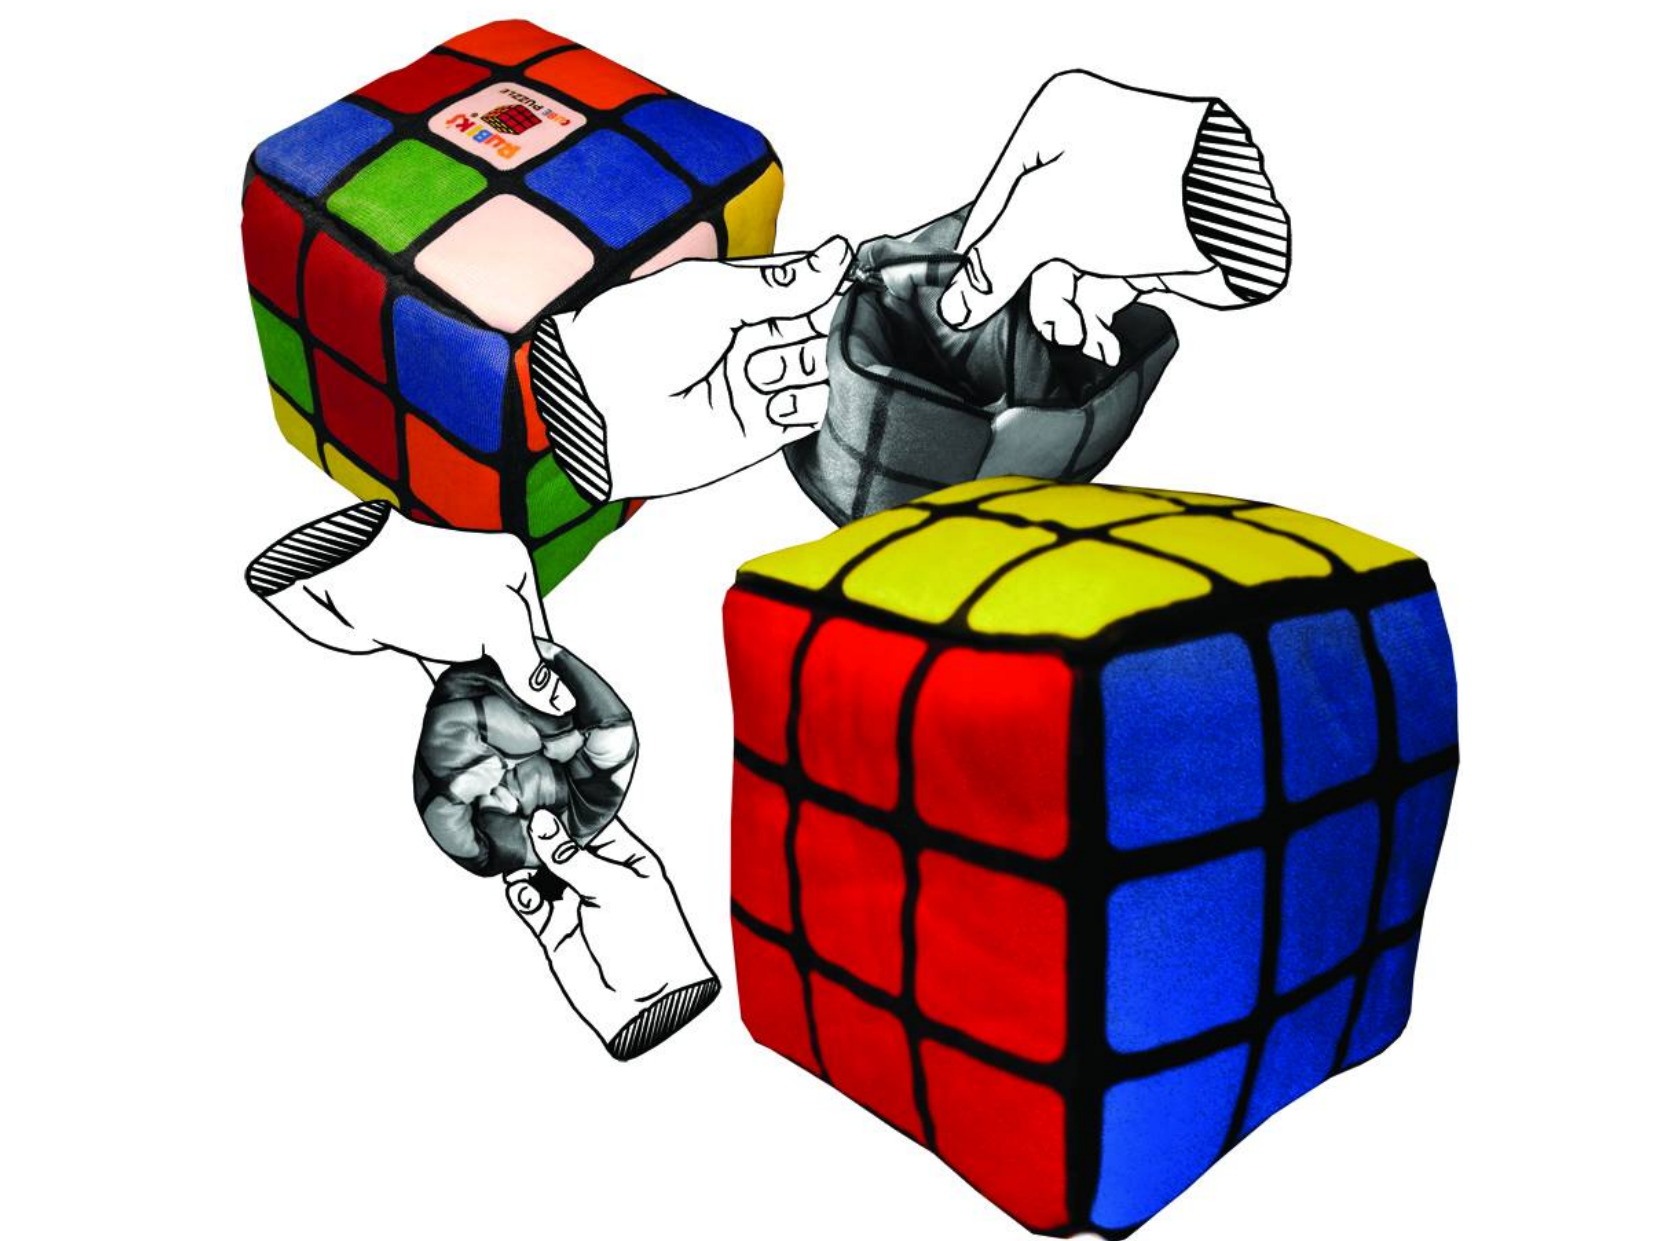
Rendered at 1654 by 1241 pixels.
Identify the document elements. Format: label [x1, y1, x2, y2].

picture [225, 10, 1463, 1241]
